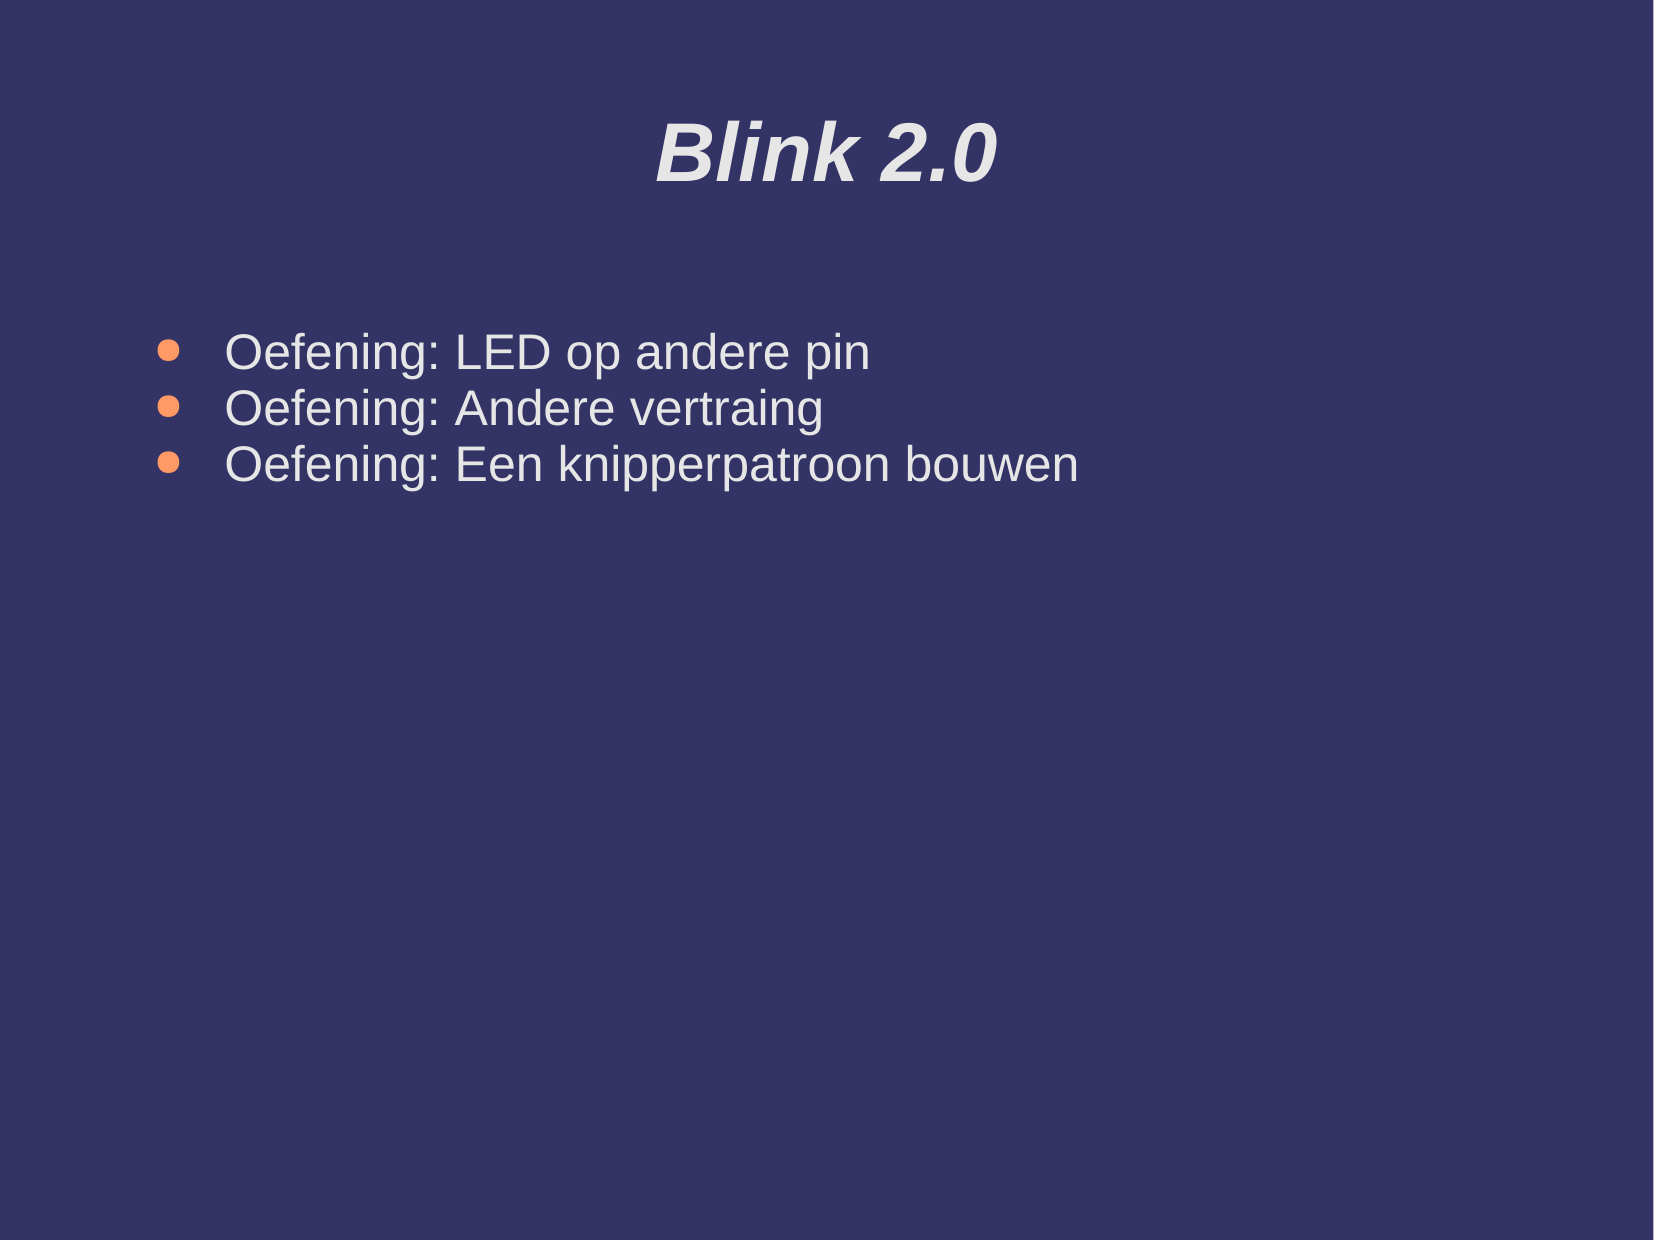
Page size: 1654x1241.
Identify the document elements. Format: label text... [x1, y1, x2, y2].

list Oefening: LED op andere pin Oefening: Andere vertraing Oefening: Een knipperpatroon bouwen [118, 324, 1571, 1004]
title Blink 2.0 [82, 49, 1571, 257]
